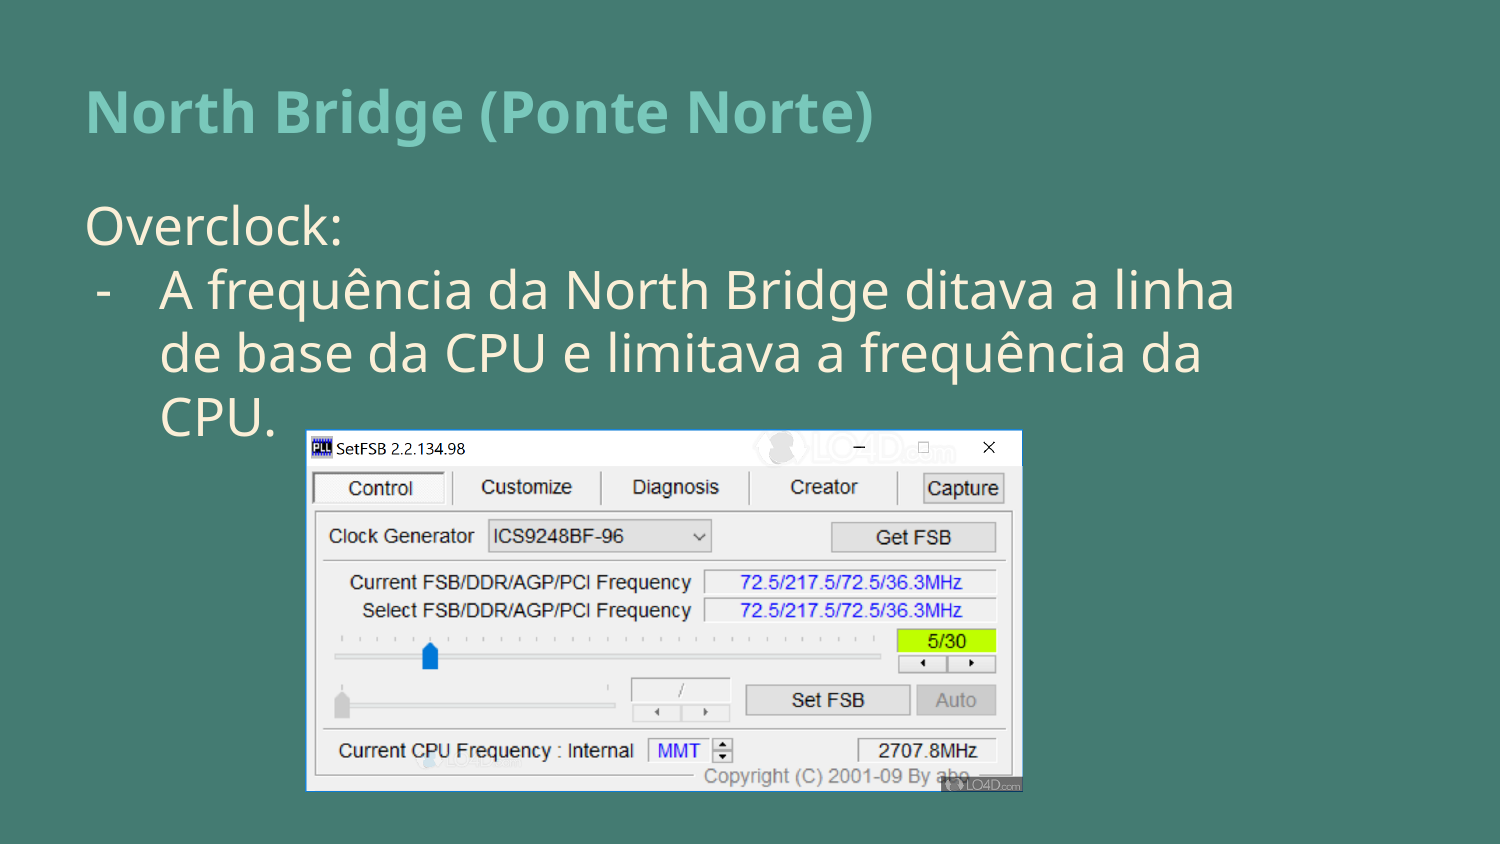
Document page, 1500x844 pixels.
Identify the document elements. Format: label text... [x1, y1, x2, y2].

picture [305, 429, 1023, 792]
list Overclock: A frequência da North Bridge ditava a linha de base da CPU e limitava a frequência da CPU. [69, 177, 1278, 717]
title North Bridge (Ponte Norte) [69, 65, 1374, 160]
